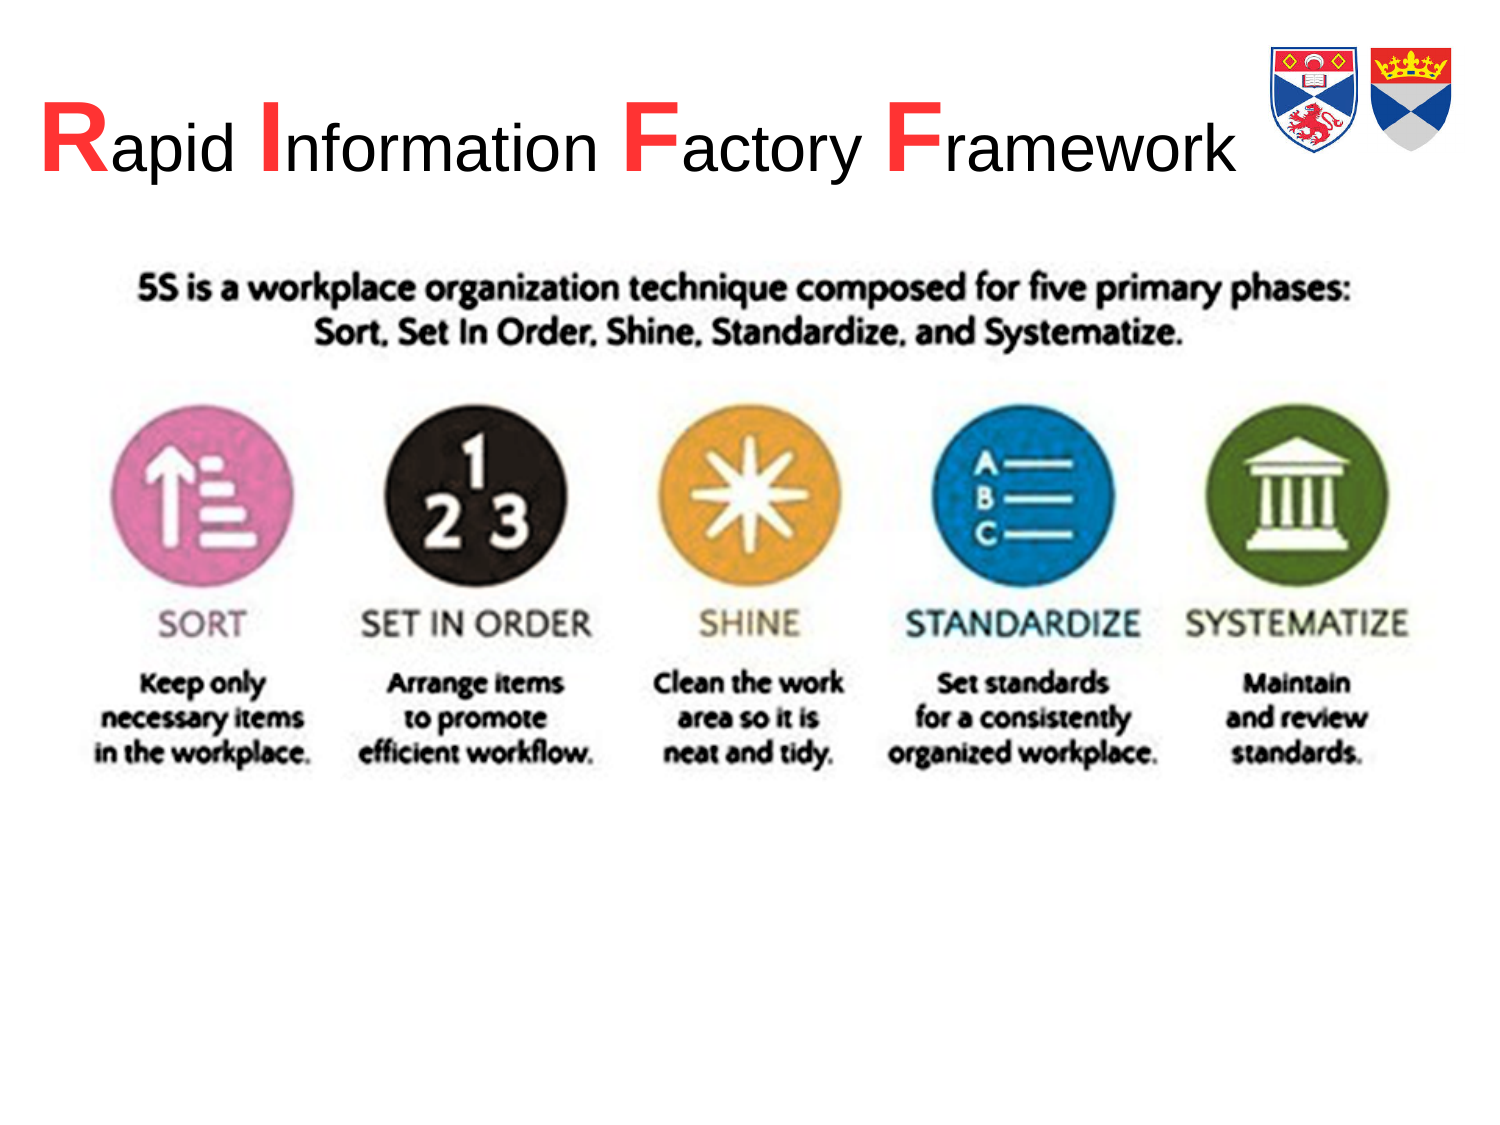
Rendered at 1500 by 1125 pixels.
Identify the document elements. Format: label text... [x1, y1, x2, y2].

picture [69, 252, 1442, 882]
text_box Rapid Information Factory Framework [23, 73, 1269, 201]
picture [1268, 45, 1465, 154]
